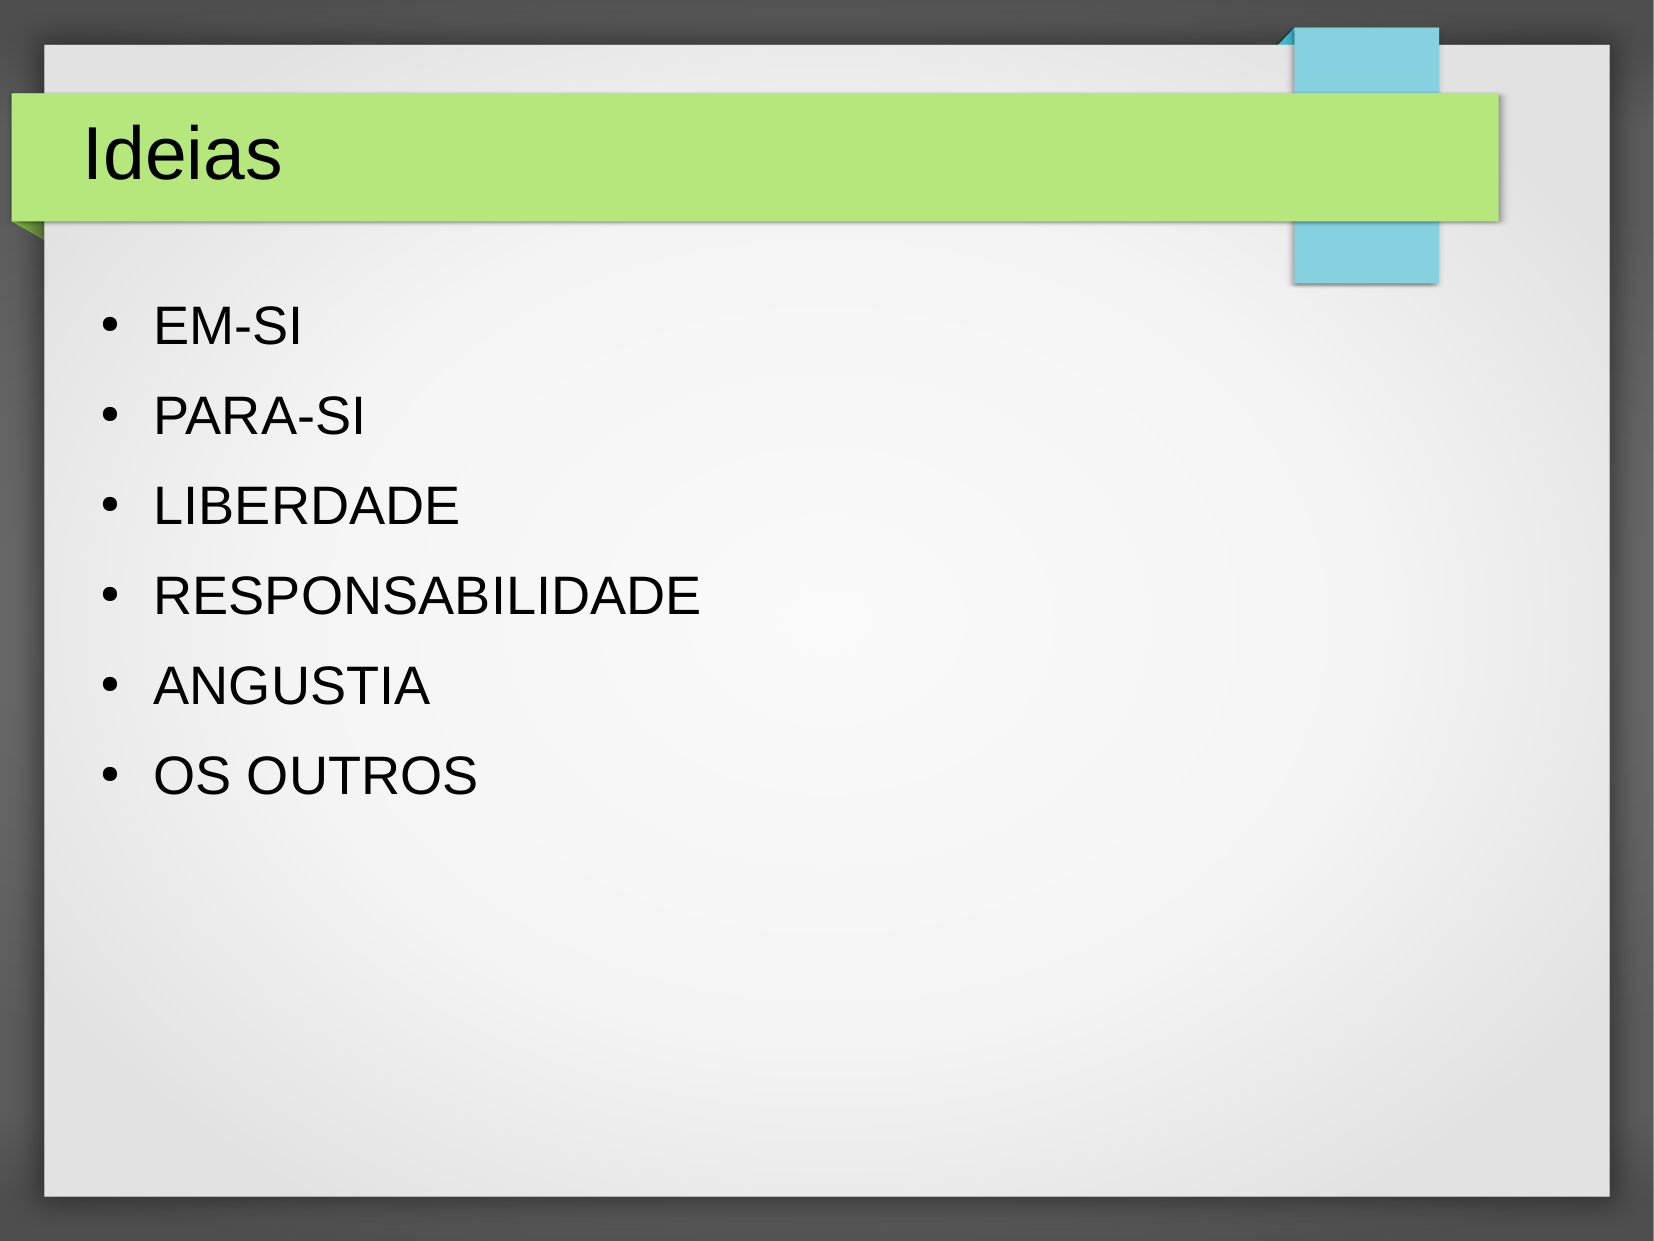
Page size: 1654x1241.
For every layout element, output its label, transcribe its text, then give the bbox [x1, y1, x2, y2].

title Ideias [82, 94, 1264, 213]
picture [0, 0, 1654, 1241]
list EM-SI PARA-SI LIBERDADE RESPONSABILIDADE ANGUSTIA OS OUTROS [82, 295, 1571, 1015]
